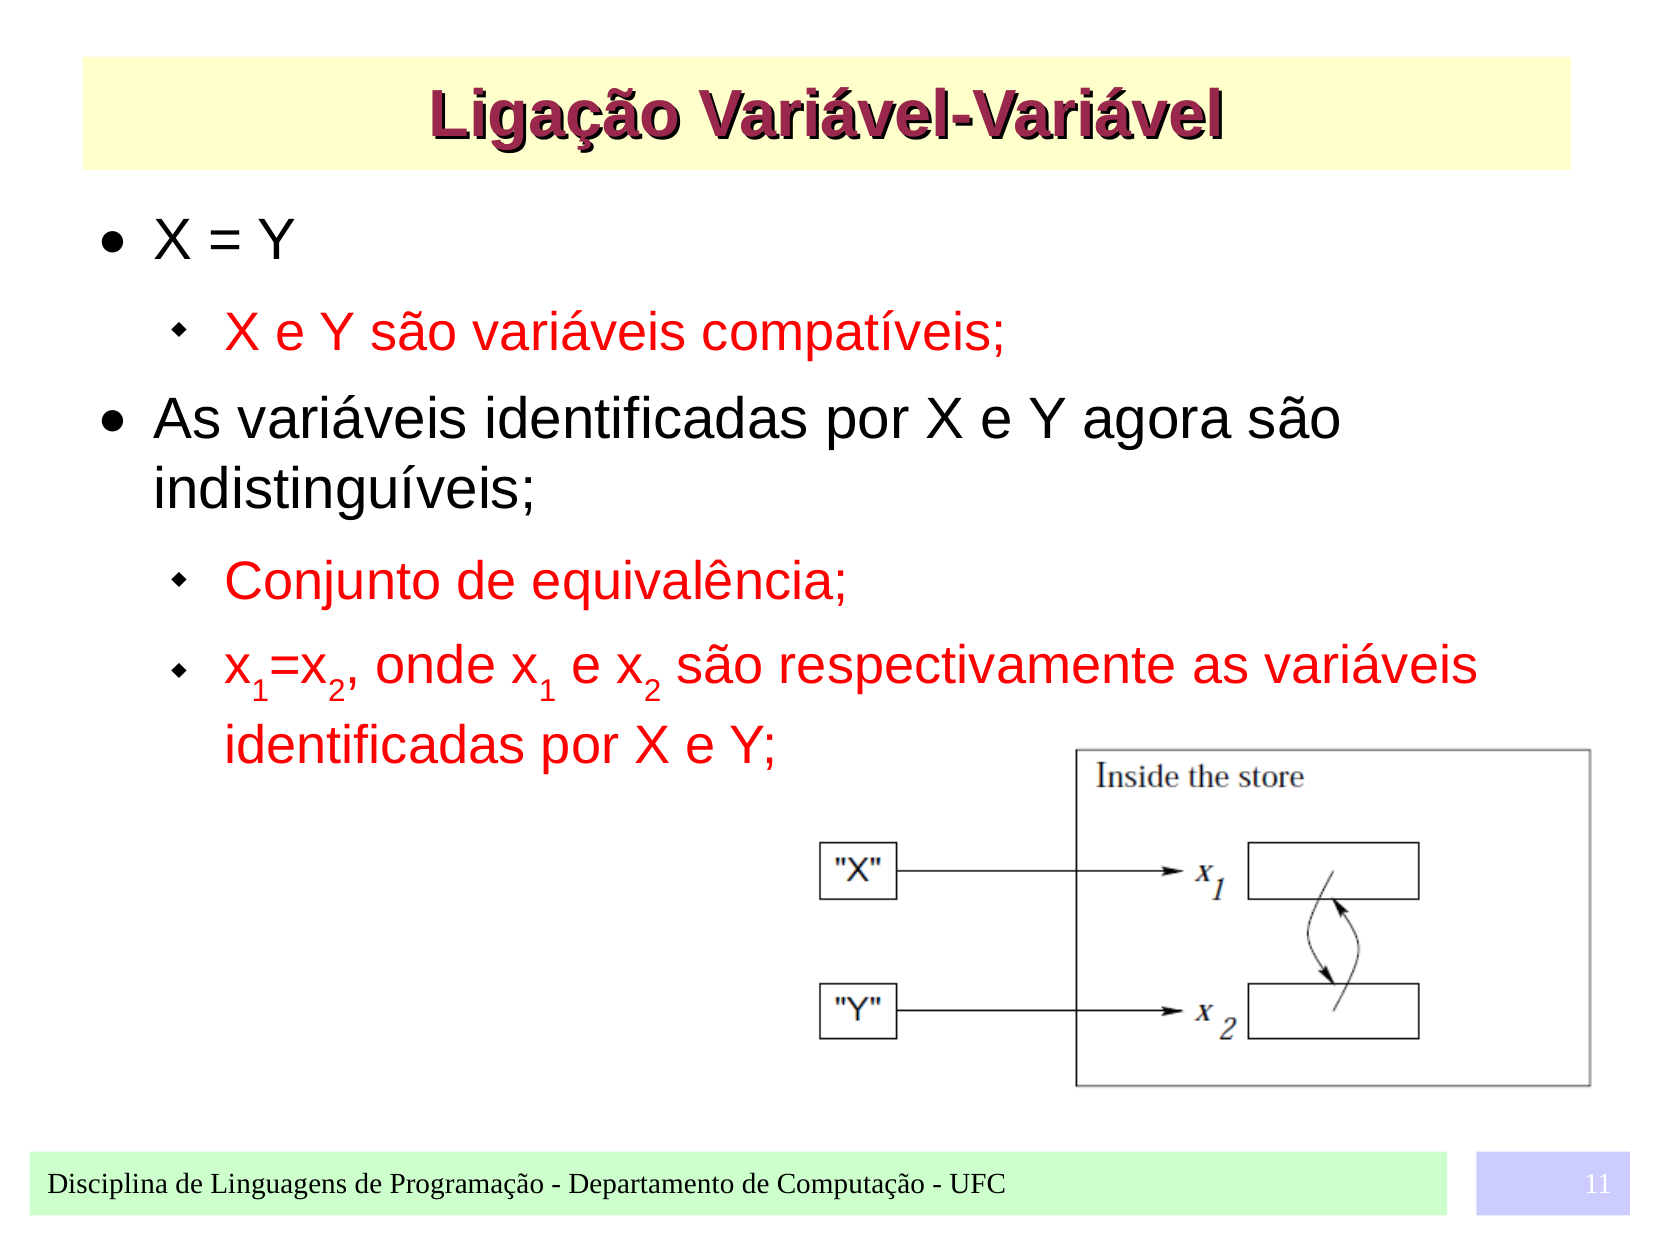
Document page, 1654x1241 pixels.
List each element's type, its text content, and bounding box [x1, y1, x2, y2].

picture [807, 745, 1595, 1093]
title Ligação Variável-Variável [82, 56, 1571, 170]
list X = Y X e Y são variáveis compatíveis; As variáveis identificadas por X e Y agora são indistinguíveis; Conjunto de equivalência; x1=x2, onde x1 e x2 são respectivamente as variáveis identificadas por X e Y; [82, 206, 1571, 1108]
